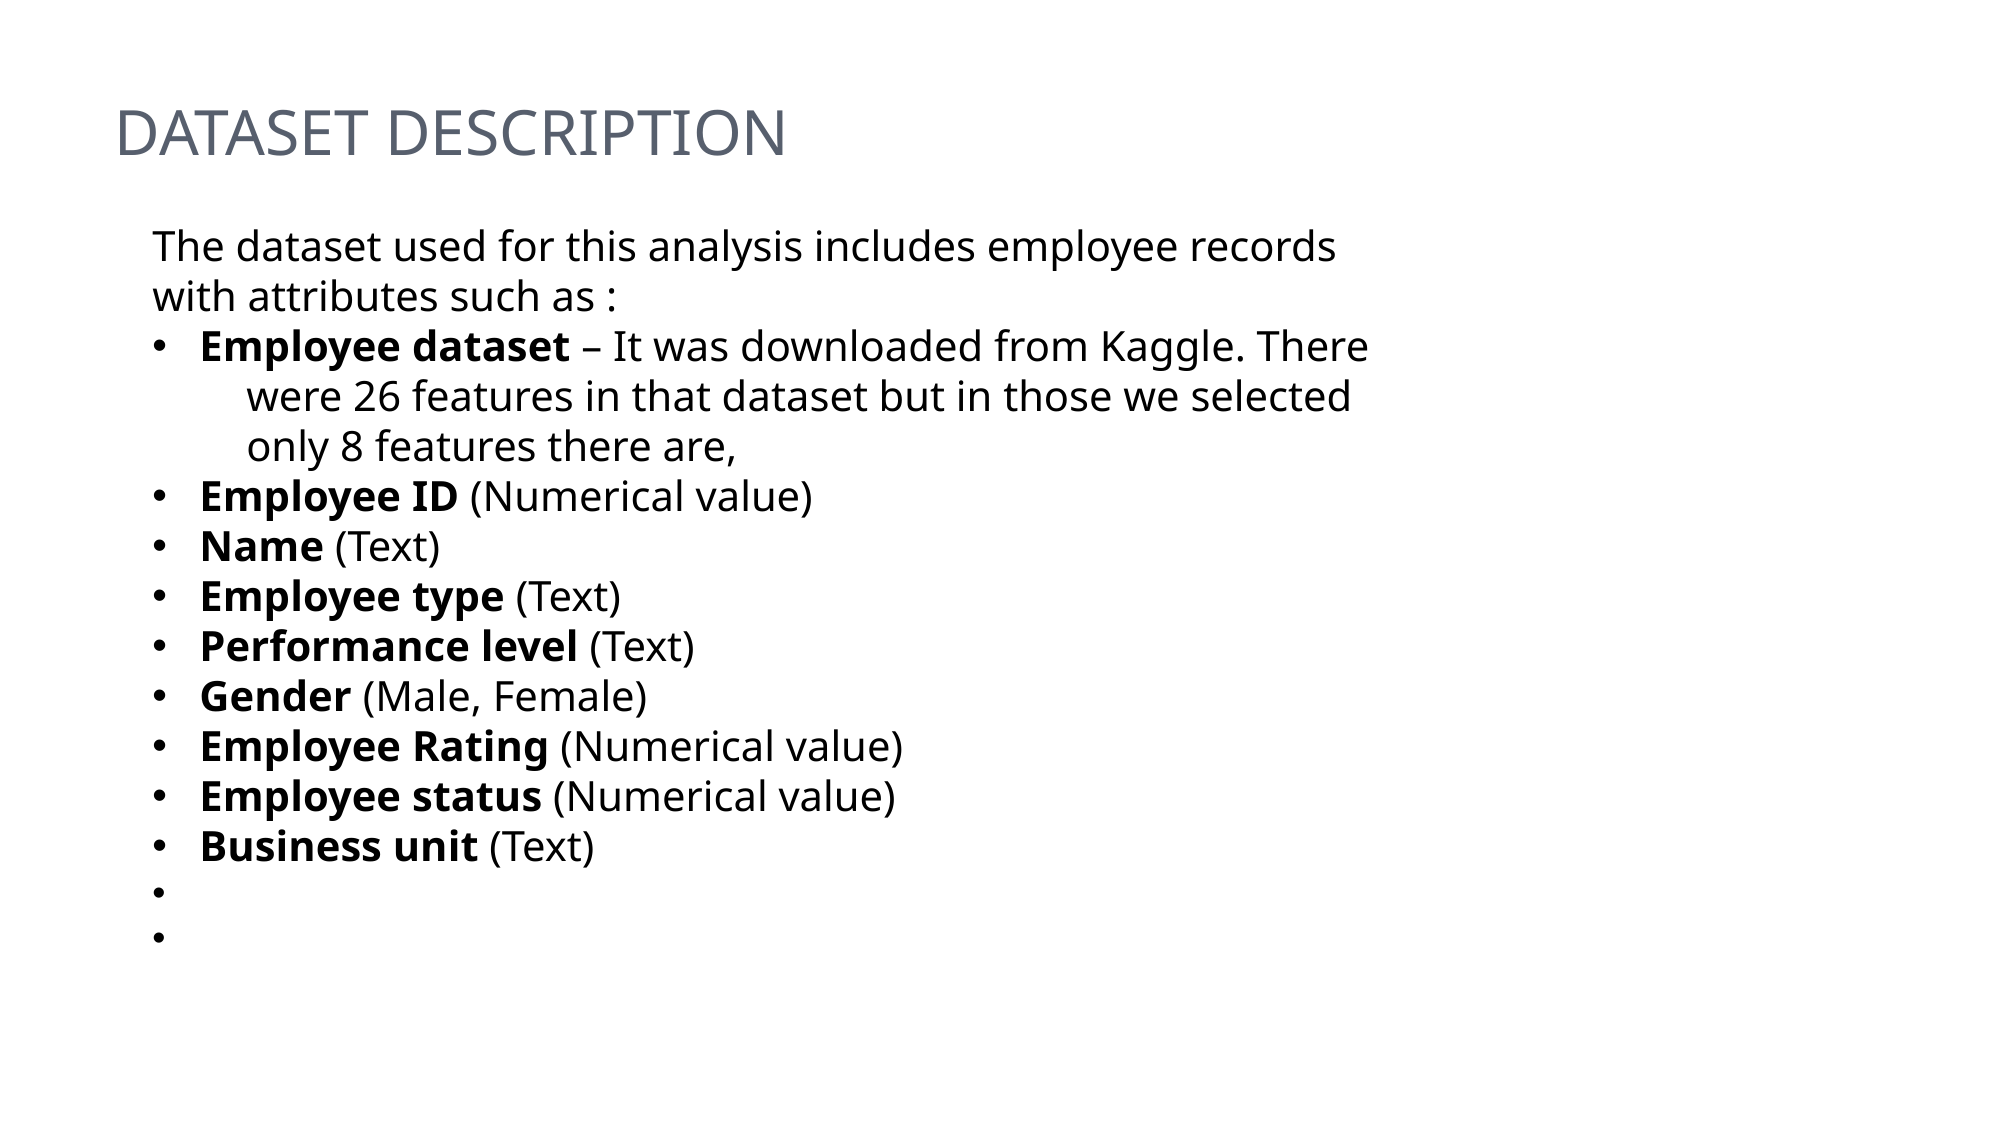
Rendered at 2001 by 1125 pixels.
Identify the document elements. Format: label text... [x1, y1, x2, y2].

title Dataset Description [99, 45, 1734, 175]
text_box The dataset used for this analysis includes employee records with attributes such as : Employee dataset – It was downloaded from Kaggle. There were 26 features in that dataset but in those we selected only 8 features there are, Employee ID (Numerical value) Name (Text) Employee type (Text) Performance level (Text) Gender (Male, Female) Employee Rating (Numerical value) Employee status (Numerical value) Business unit (Text) [137, 212, 1388, 1066]
